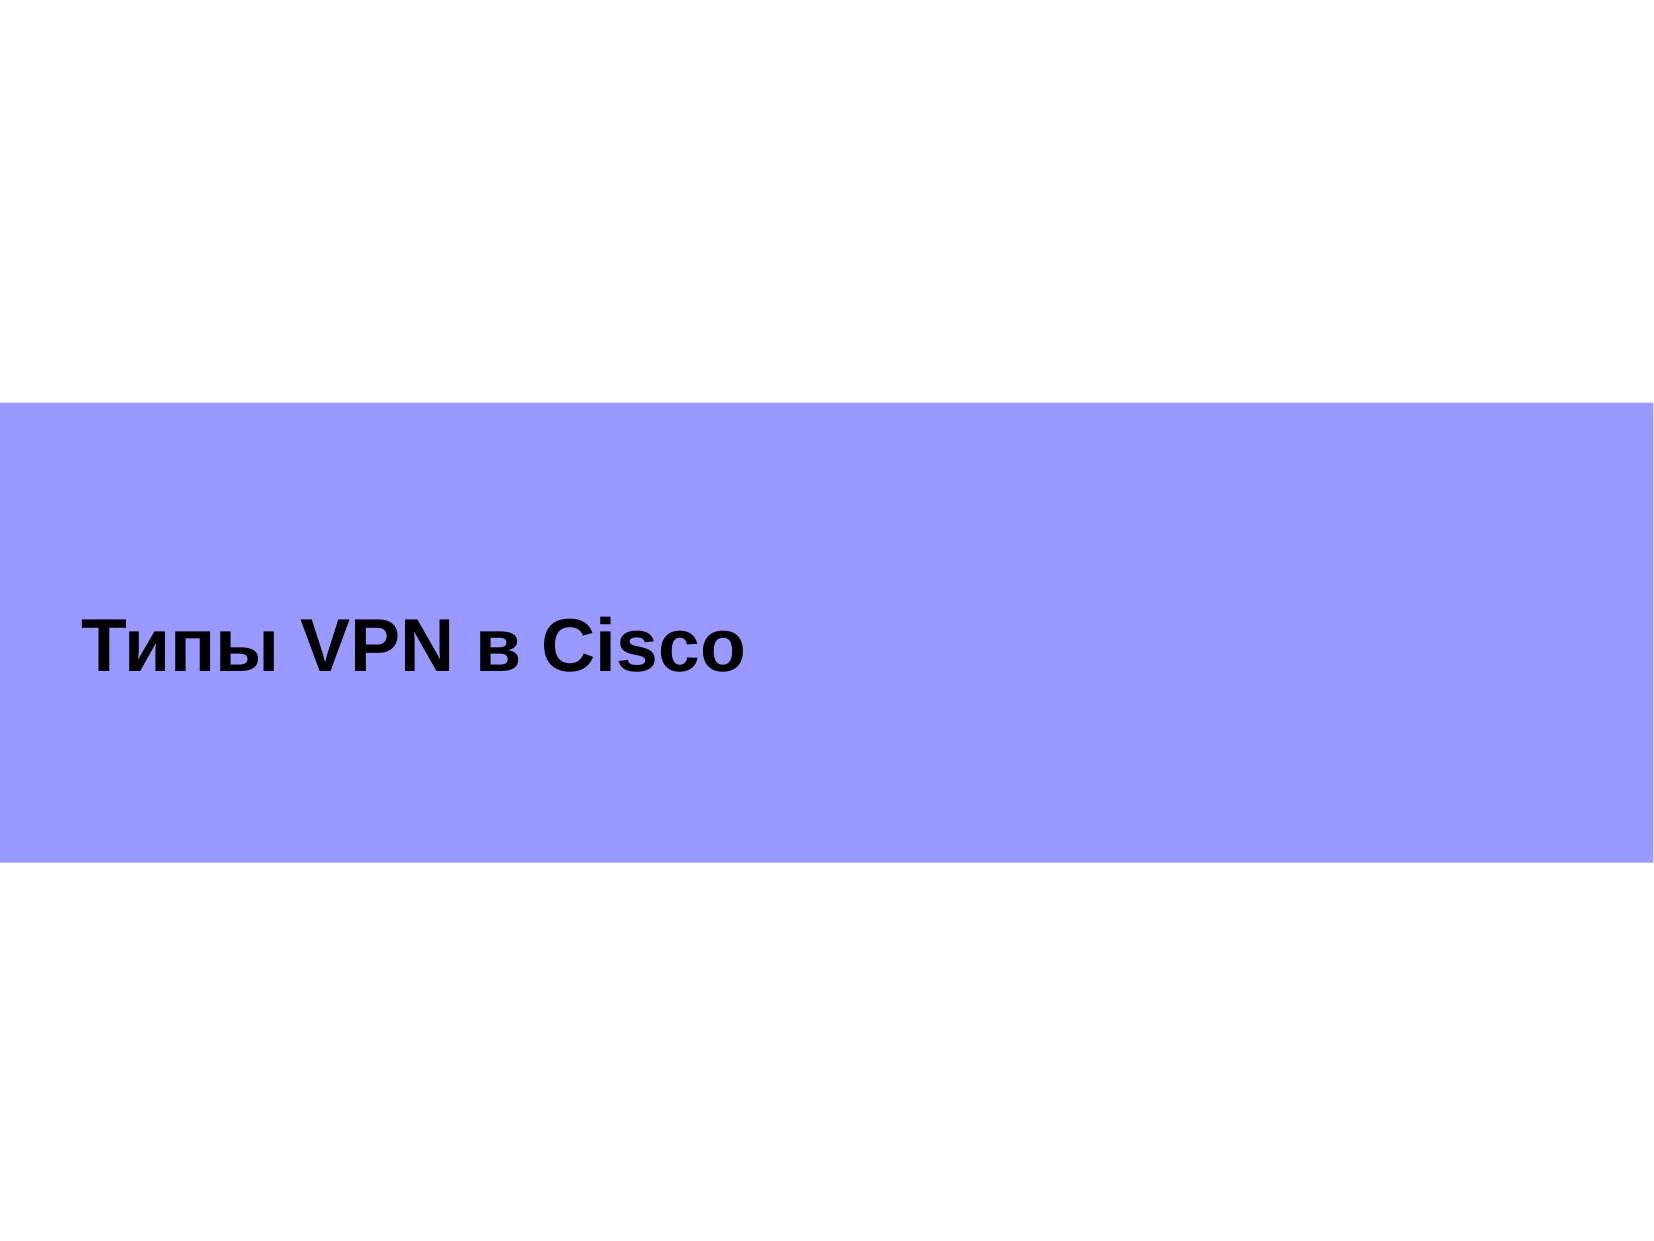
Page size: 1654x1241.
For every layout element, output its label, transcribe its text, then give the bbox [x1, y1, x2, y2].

text_box Типы VPN в Cisco [67, 600, 1530, 772]
